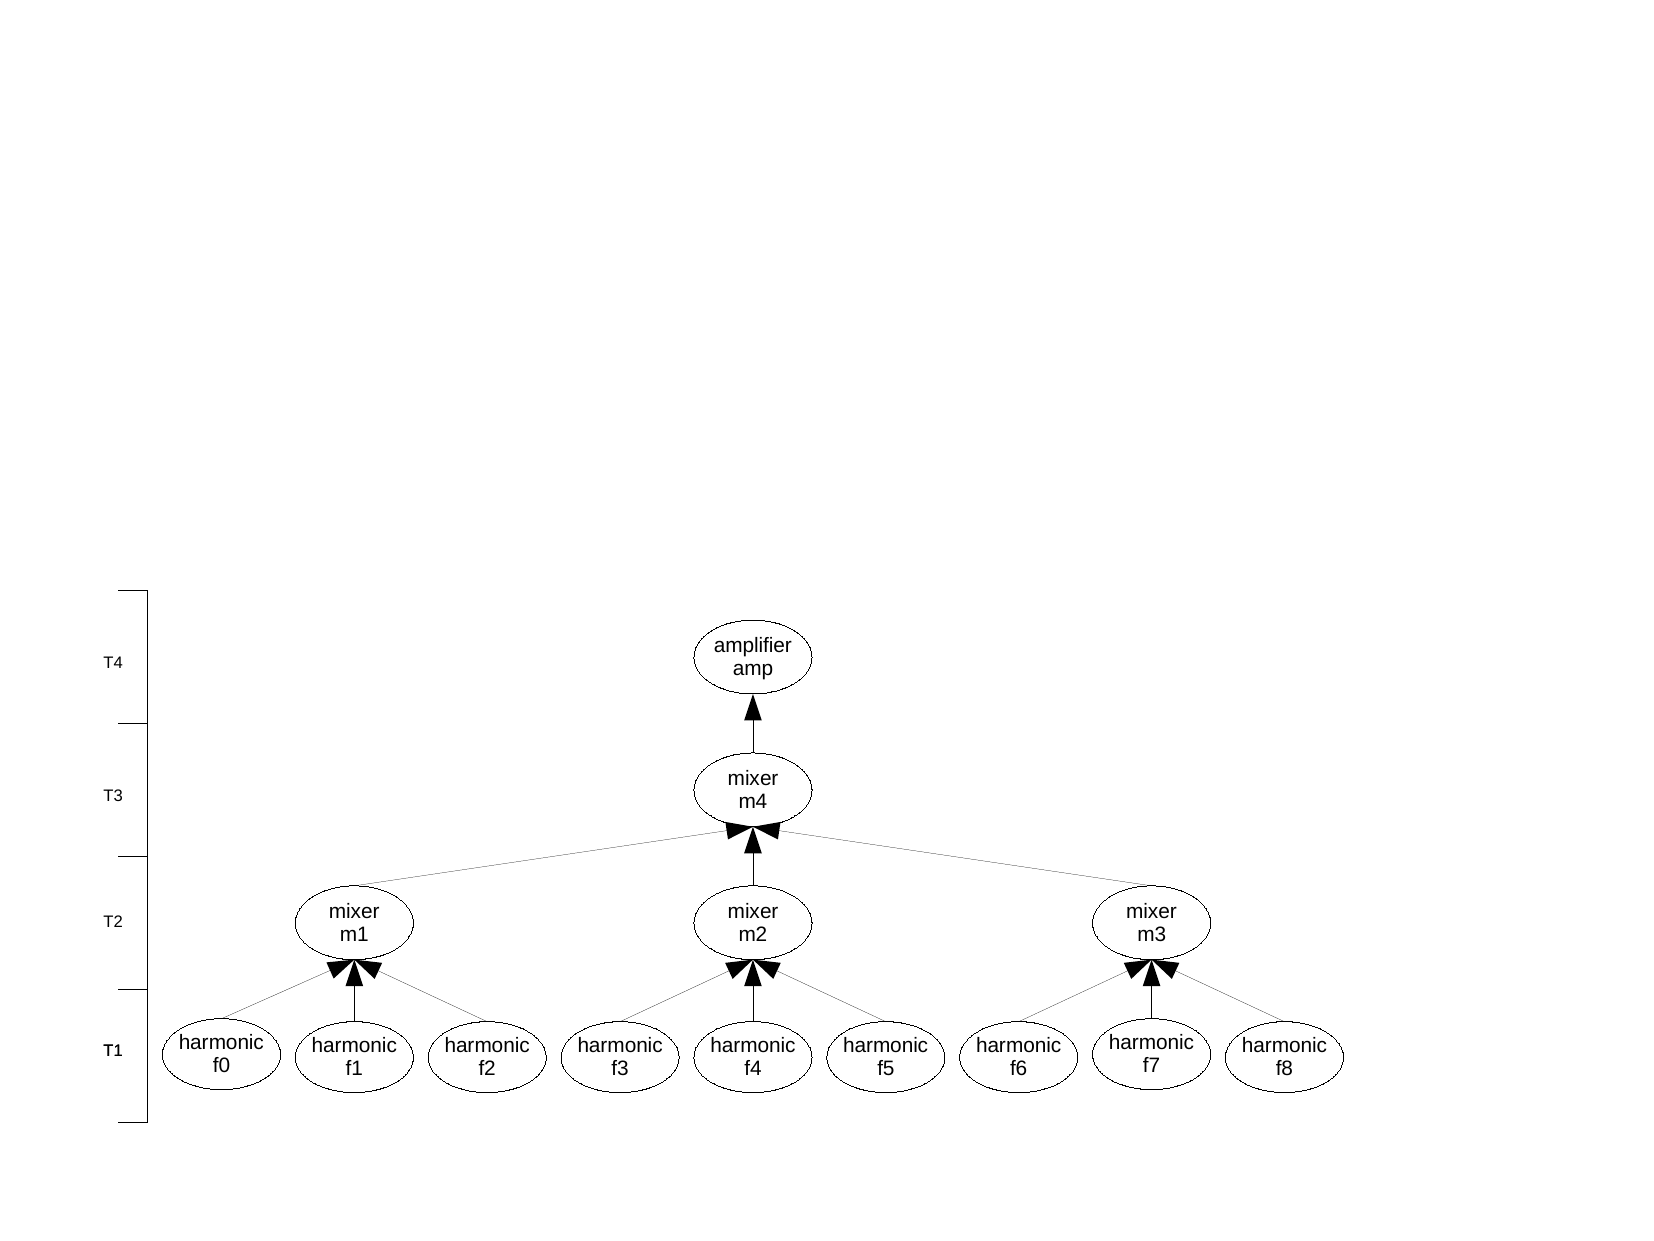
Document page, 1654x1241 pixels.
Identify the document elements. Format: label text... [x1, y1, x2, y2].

text_box harmonic f4 [693, 1021, 813, 1093]
text_box harmonic f1 [295, 1021, 414, 1093]
text_box harmonic f0 [162, 1018, 281, 1090]
text_box harmonic f5 [826, 1021, 945, 1093]
text_box T1 [88, 1033, 138, 1068]
text_box harmonic f3 [561, 1021, 680, 1093]
text_box mixer m2 [693, 885, 813, 960]
text_box T4 [88, 645, 138, 680]
text_box amplifier amp [693, 620, 813, 694]
text_box T2 [88, 904, 138, 939]
text_box harmonic f7 [1092, 1018, 1211, 1090]
text_box harmonic f8 [1225, 1021, 1344, 1093]
text_box harmonic f6 [959, 1021, 1078, 1093]
text_box mixer m3 [1092, 885, 1211, 960]
text_box mixer m4 [693, 752, 813, 826]
text_box T3 [88, 778, 138, 813]
text_box harmonic f2 [428, 1021, 547, 1093]
text_box mixer m1 [295, 885, 414, 960]
